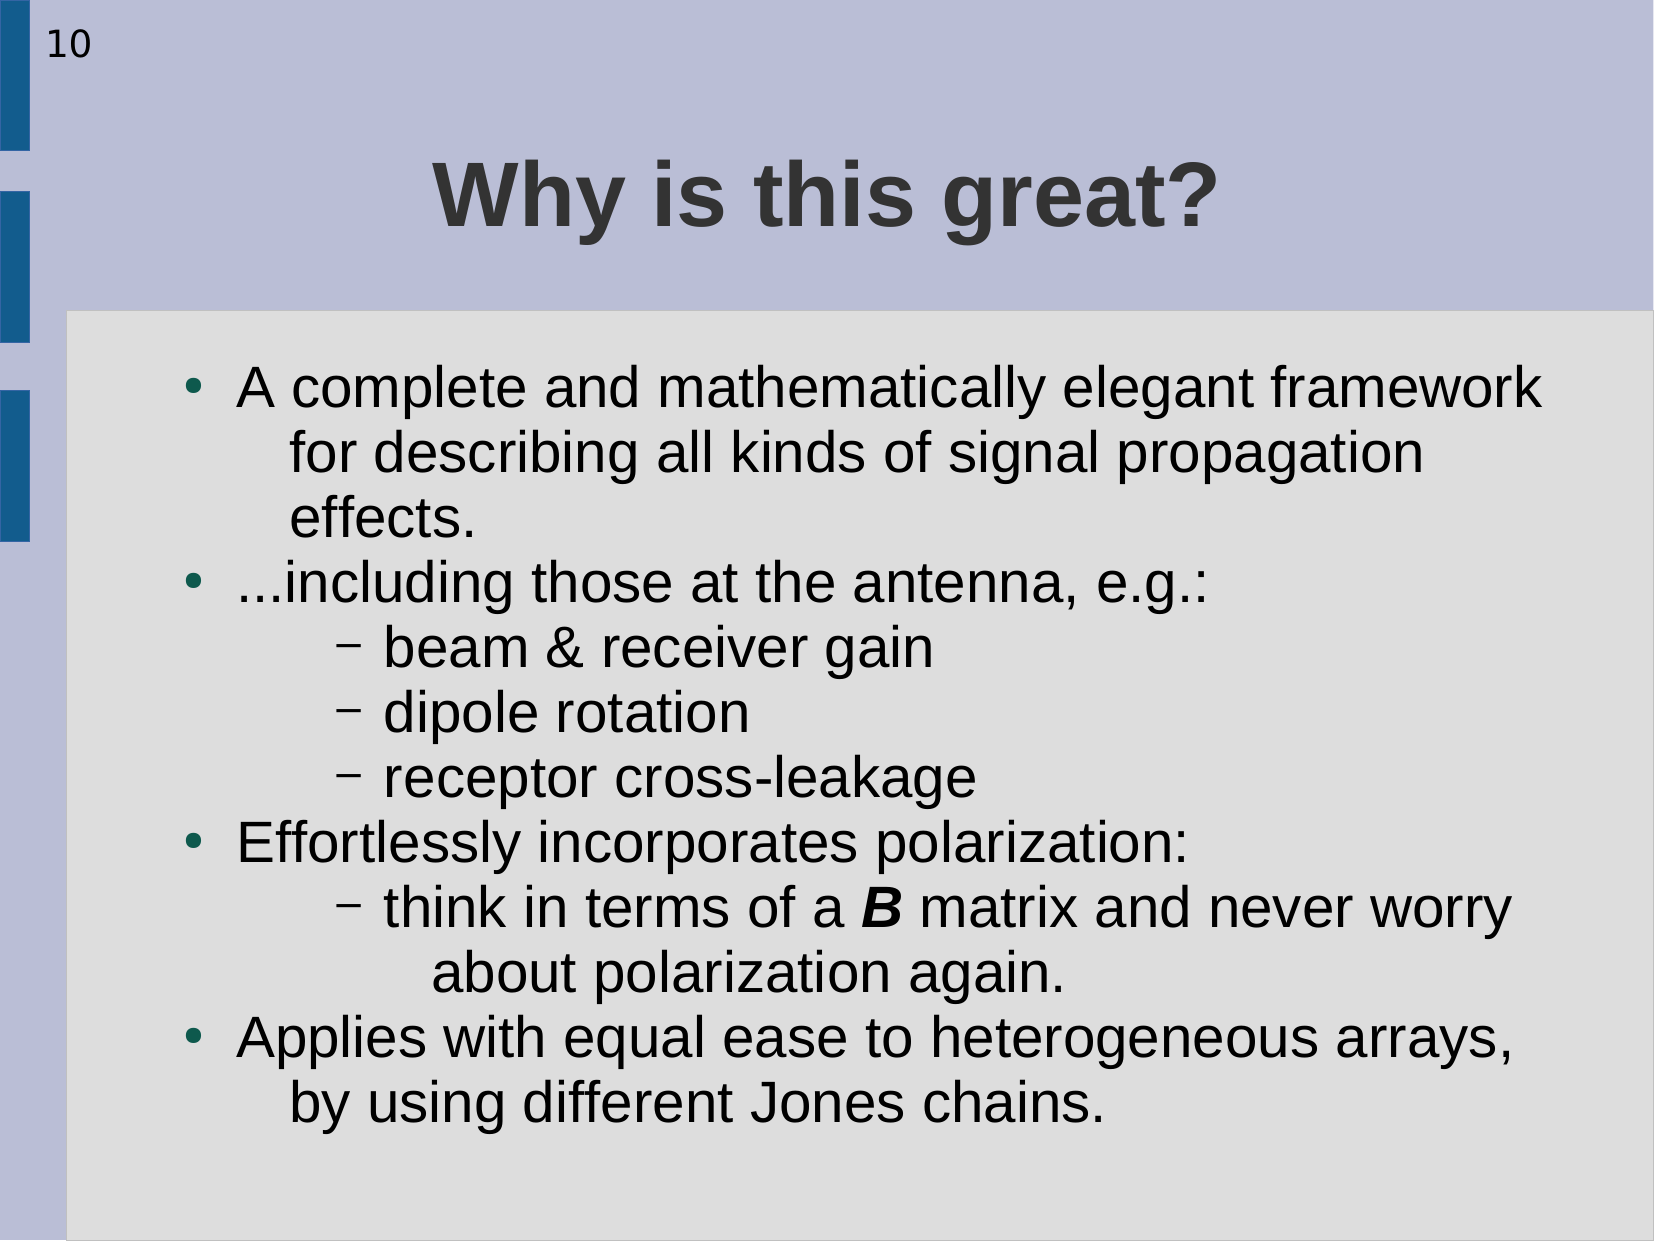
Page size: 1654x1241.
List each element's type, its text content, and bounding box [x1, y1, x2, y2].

title Why is this great? [121, 91, 1534, 299]
list A complete and mathematically elegant framework for describing all kinds of signal propagation effects. ...including those at the antenna, e.g.: beam & receiver gain dipole rotation receptor cross-leakage Effortlessly incorporates polarization: think in terms of a B matrix and never worry about polarization again. Applies with equal ease to heterogeneous arrays, by using different Jones chains. [147, 354, 1560, 1135]
text_box <number> [32, 15, 267, 89]
